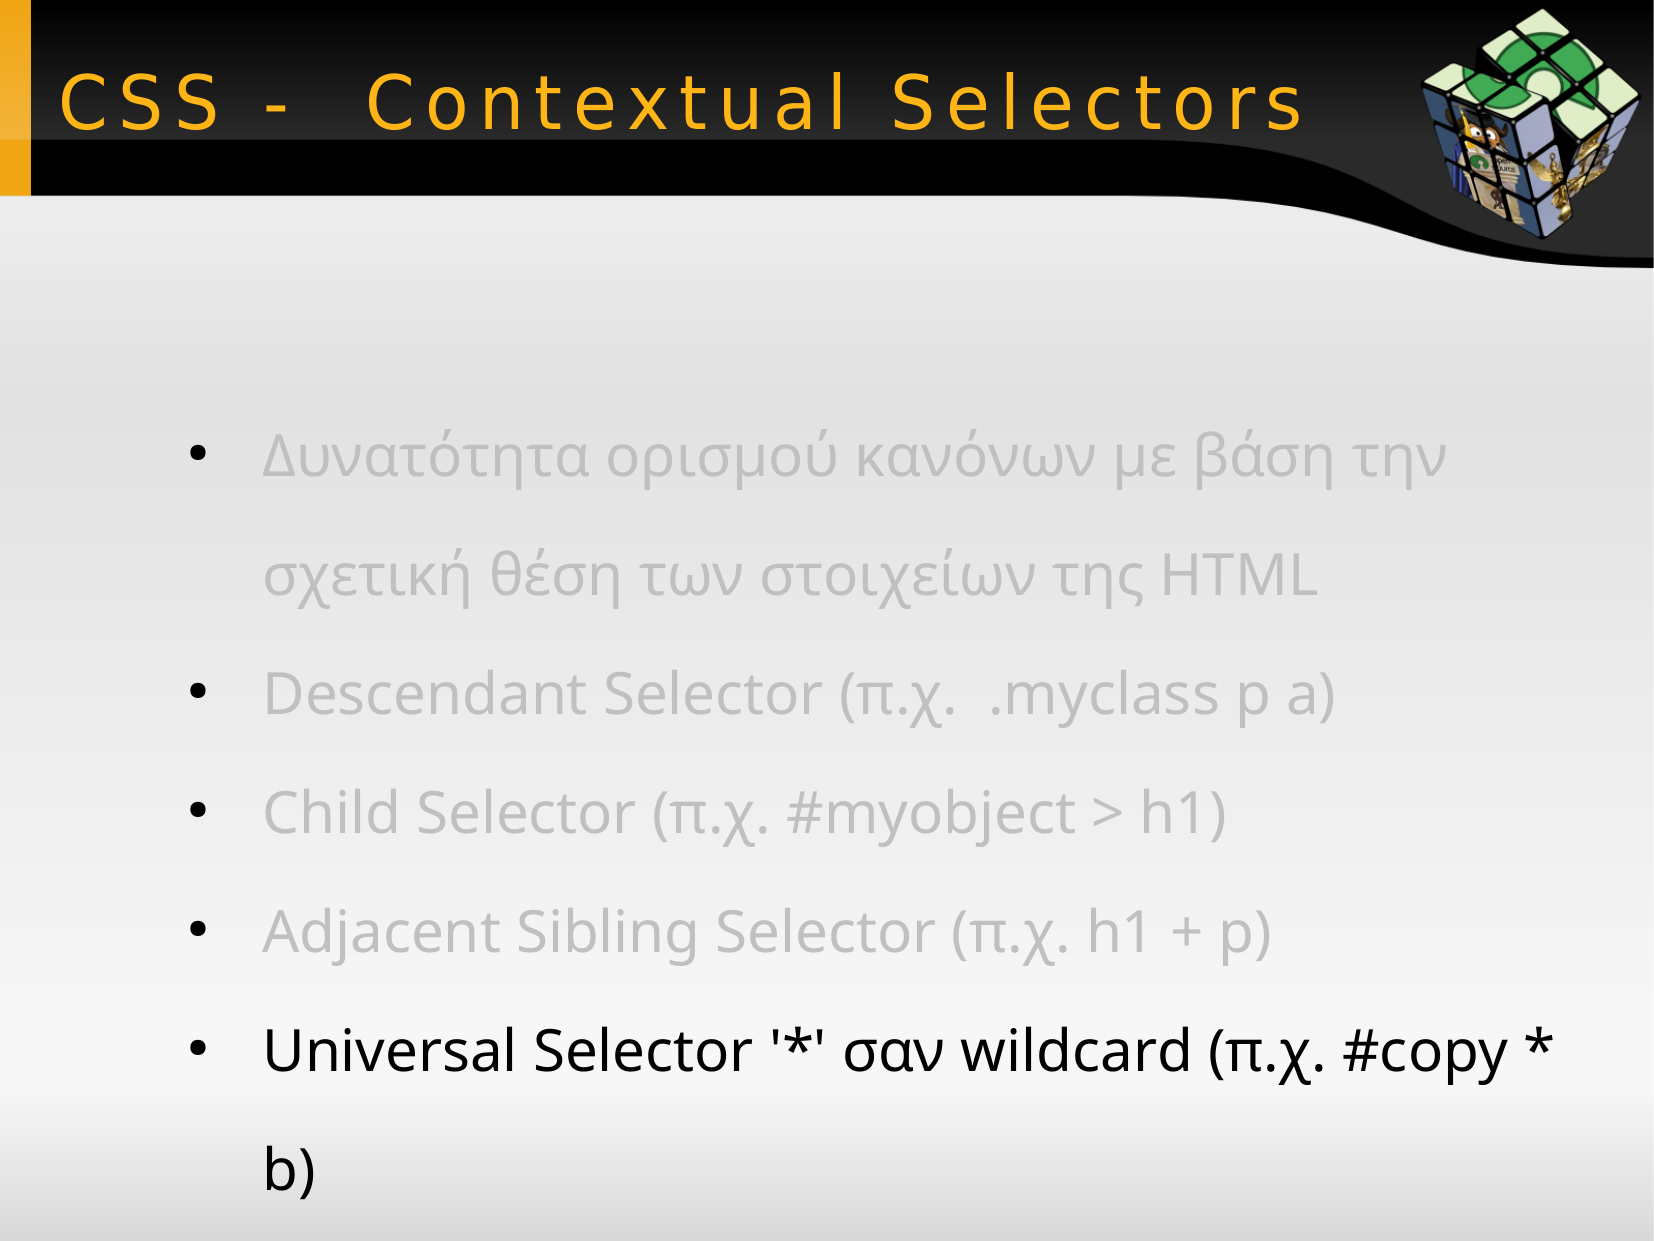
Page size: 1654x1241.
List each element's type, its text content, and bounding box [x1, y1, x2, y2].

picture [0, 0, 1654, 1241]
subtitle Δυνατότητα ορισμού κανόνων με βάση την σχετική θέση των στοιχείων της HTML Descendant Selector (π.χ. .myclass p a) Child Selector (π.χ. #myobject > h1) Adjacent Sibling Selector (π.χ. h1 + p) Universal Selector '*' σαν wildcard (π.χ. #copy * b) [187, 375, 1576, 1201]
title CSS - Contextual Selectors [59, 29, 1313, 178]
